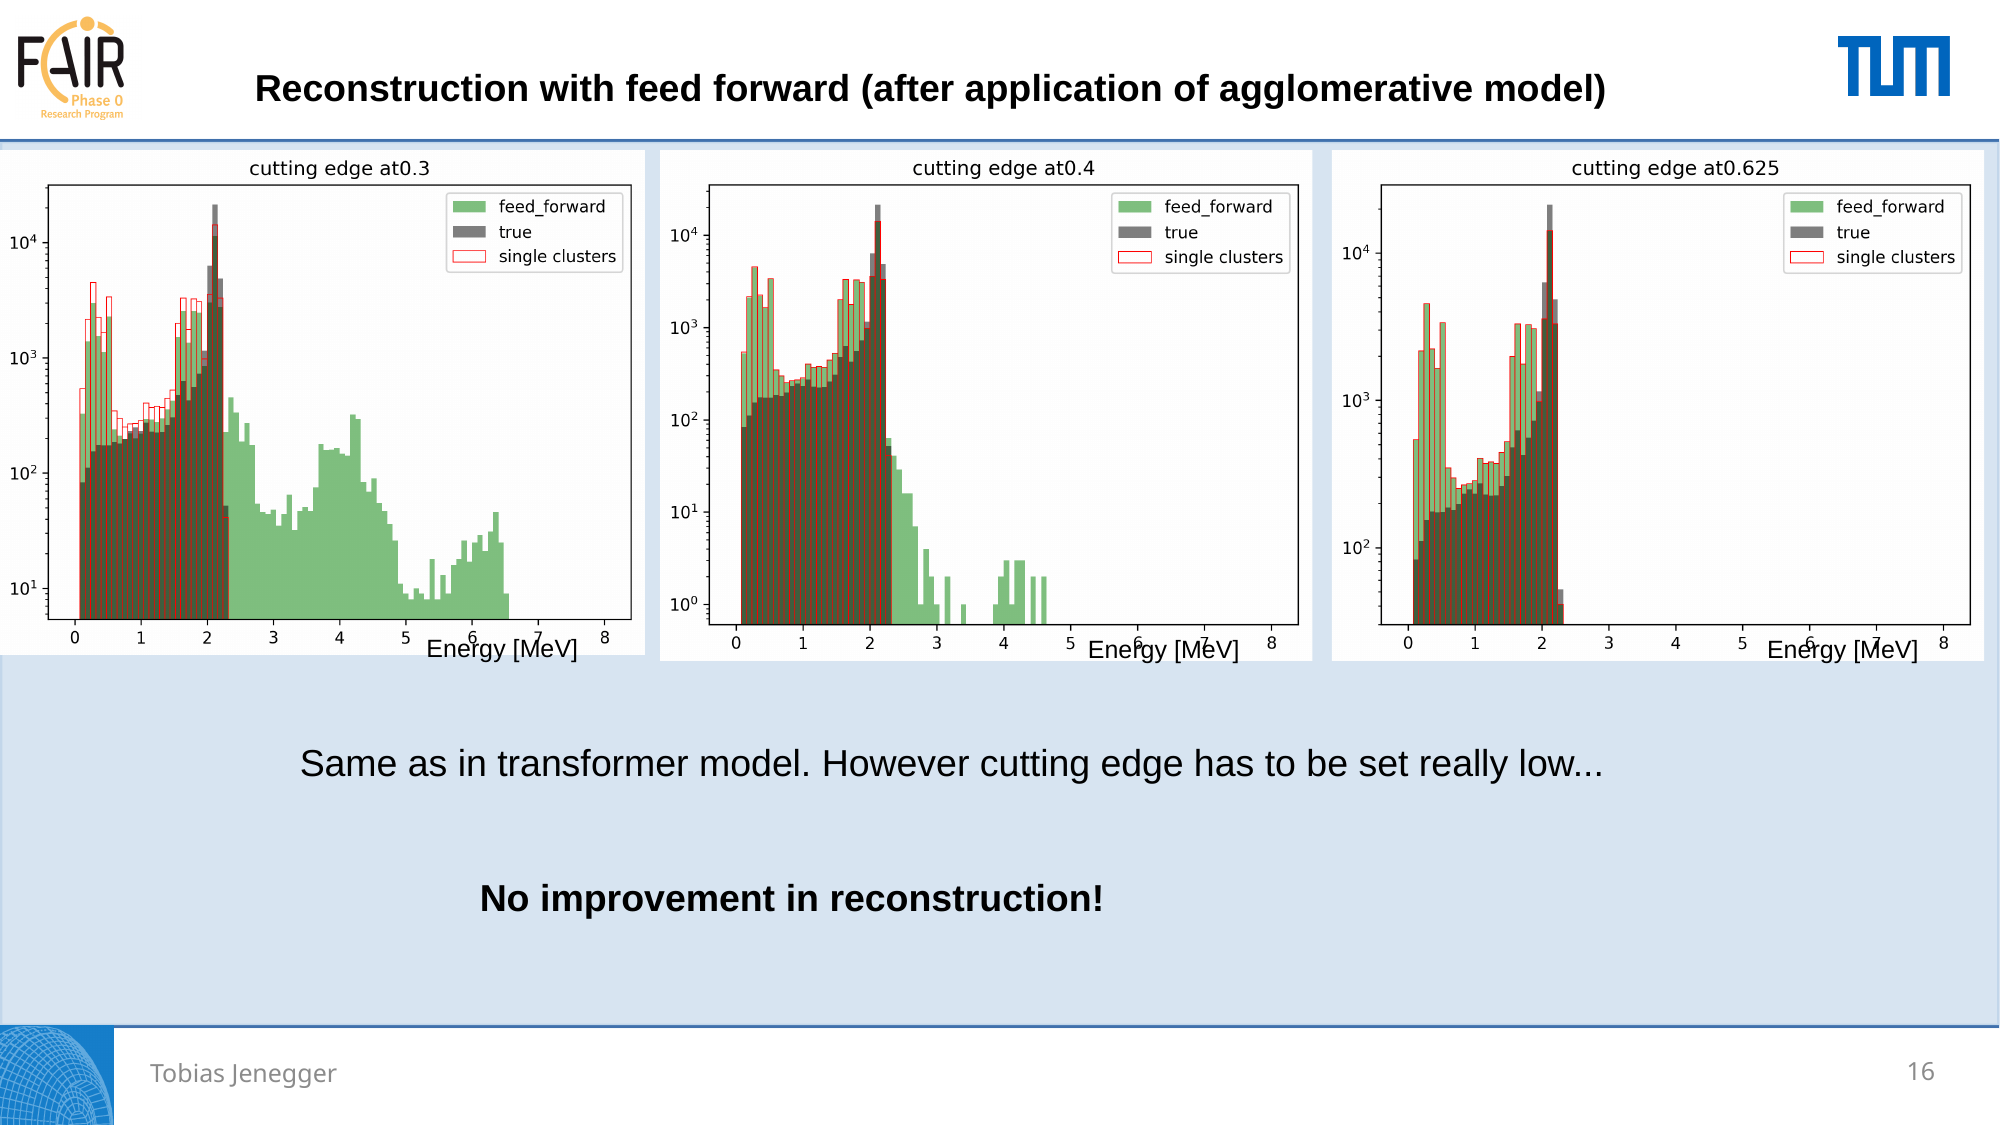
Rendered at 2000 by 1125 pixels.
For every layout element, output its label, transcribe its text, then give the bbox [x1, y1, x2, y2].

text_box Same as in transformer model. However cutting edge has to be set really low... [285, 735, 1681, 792]
text_box Energy [MeV] [1752, 627, 1948, 671]
text_box No improvement in reconstruction! [465, 870, 1486, 927]
picture [0, 150, 646, 655]
text_box Energy [MeV] [411, 627, 607, 671]
picture [1331, 149, 1985, 661]
picture [1838, 36, 1950, 96]
picture [660, 149, 1313, 661]
picture [0, 1025, 114, 1125]
text_box Energy [MeV] [1073, 627, 1269, 671]
text_box Reconstruction with feed forward (after application of agglomerative model) [240, 60, 1801, 117]
picture [15, 15, 142, 120]
